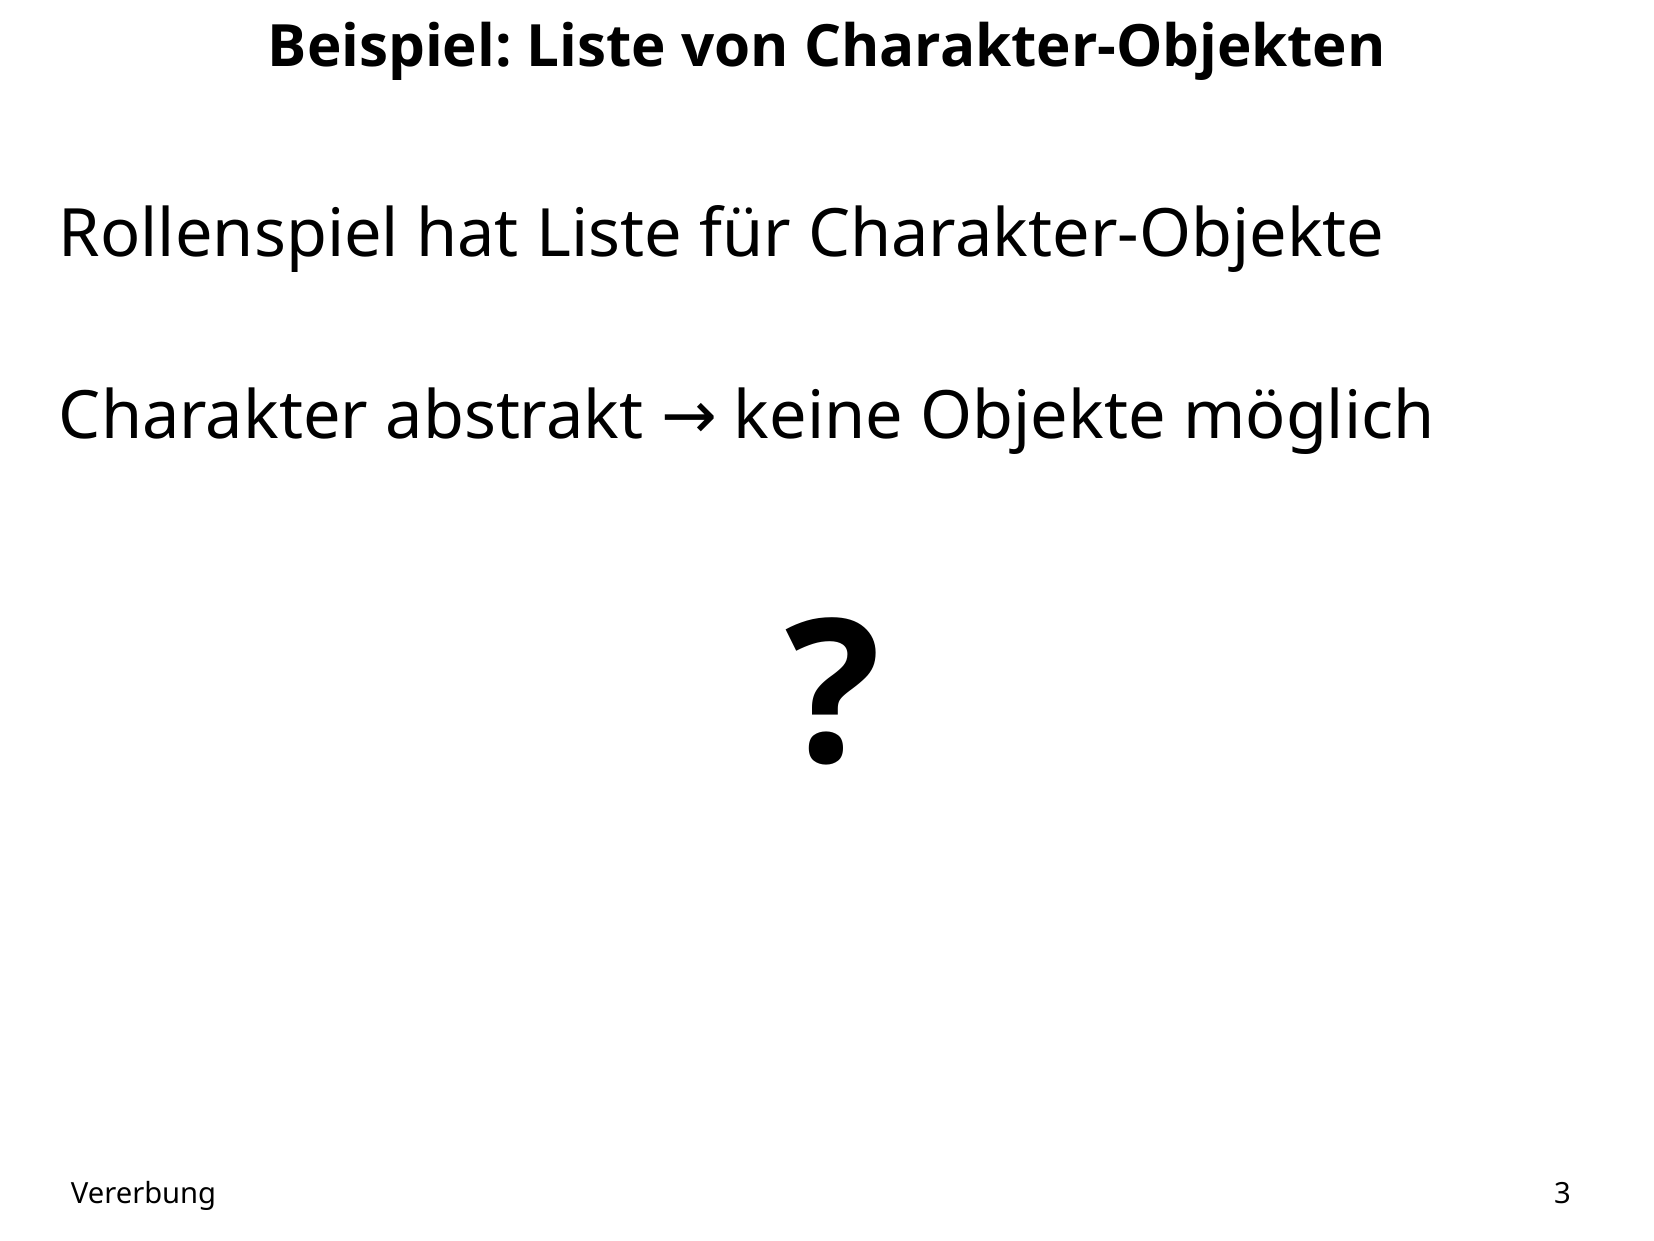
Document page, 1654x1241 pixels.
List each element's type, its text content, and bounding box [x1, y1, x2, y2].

title Beispiel: Liste von Charakter-Objekten [0, 5, 1654, 83]
list Rollenspiel hat Liste für Charakter-Objekte Charakter abstrakt → keine Objekte möglich ? [59, 94, 1607, 1123]
